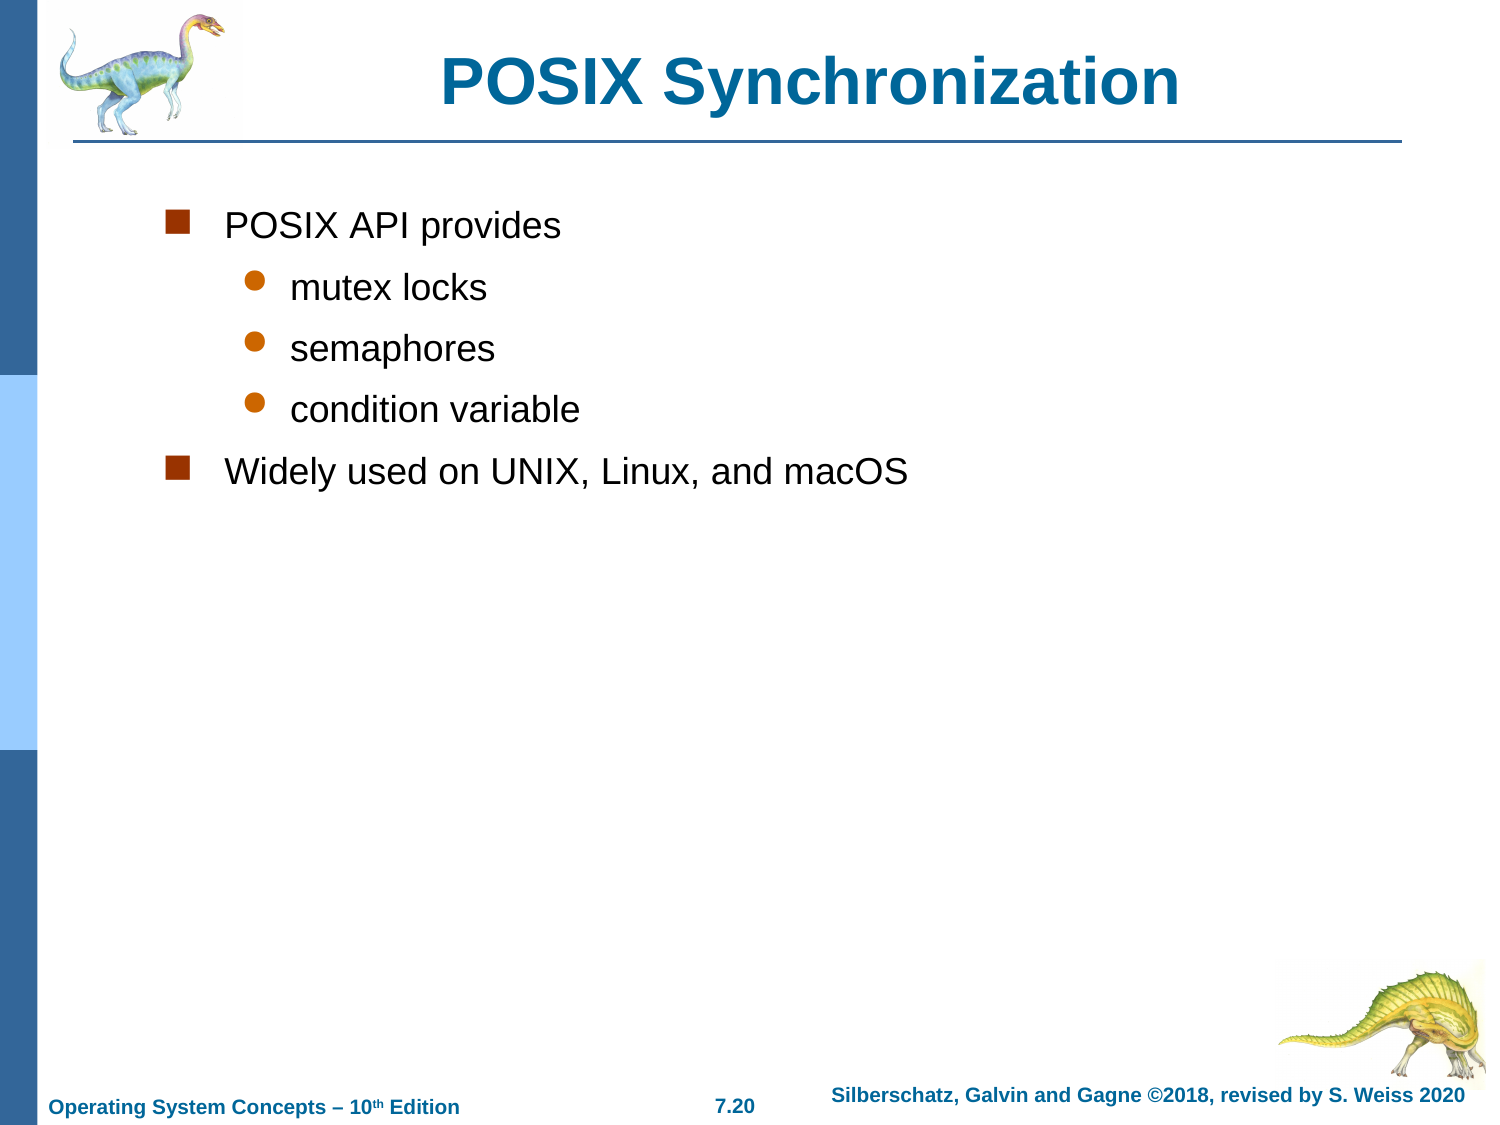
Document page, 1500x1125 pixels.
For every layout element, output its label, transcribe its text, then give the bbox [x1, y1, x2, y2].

list POSIX API provides mutex locks semaphores condition variable Widely used on UNIX, Linux, and macOS [153, 193, 1373, 951]
title POSIX Synchronization [197, 31, 1425, 126]
picture [1275, 959, 1486, 1090]
picture [1148, 1087, 1156, 1092]
picture [46, 0, 243, 149]
